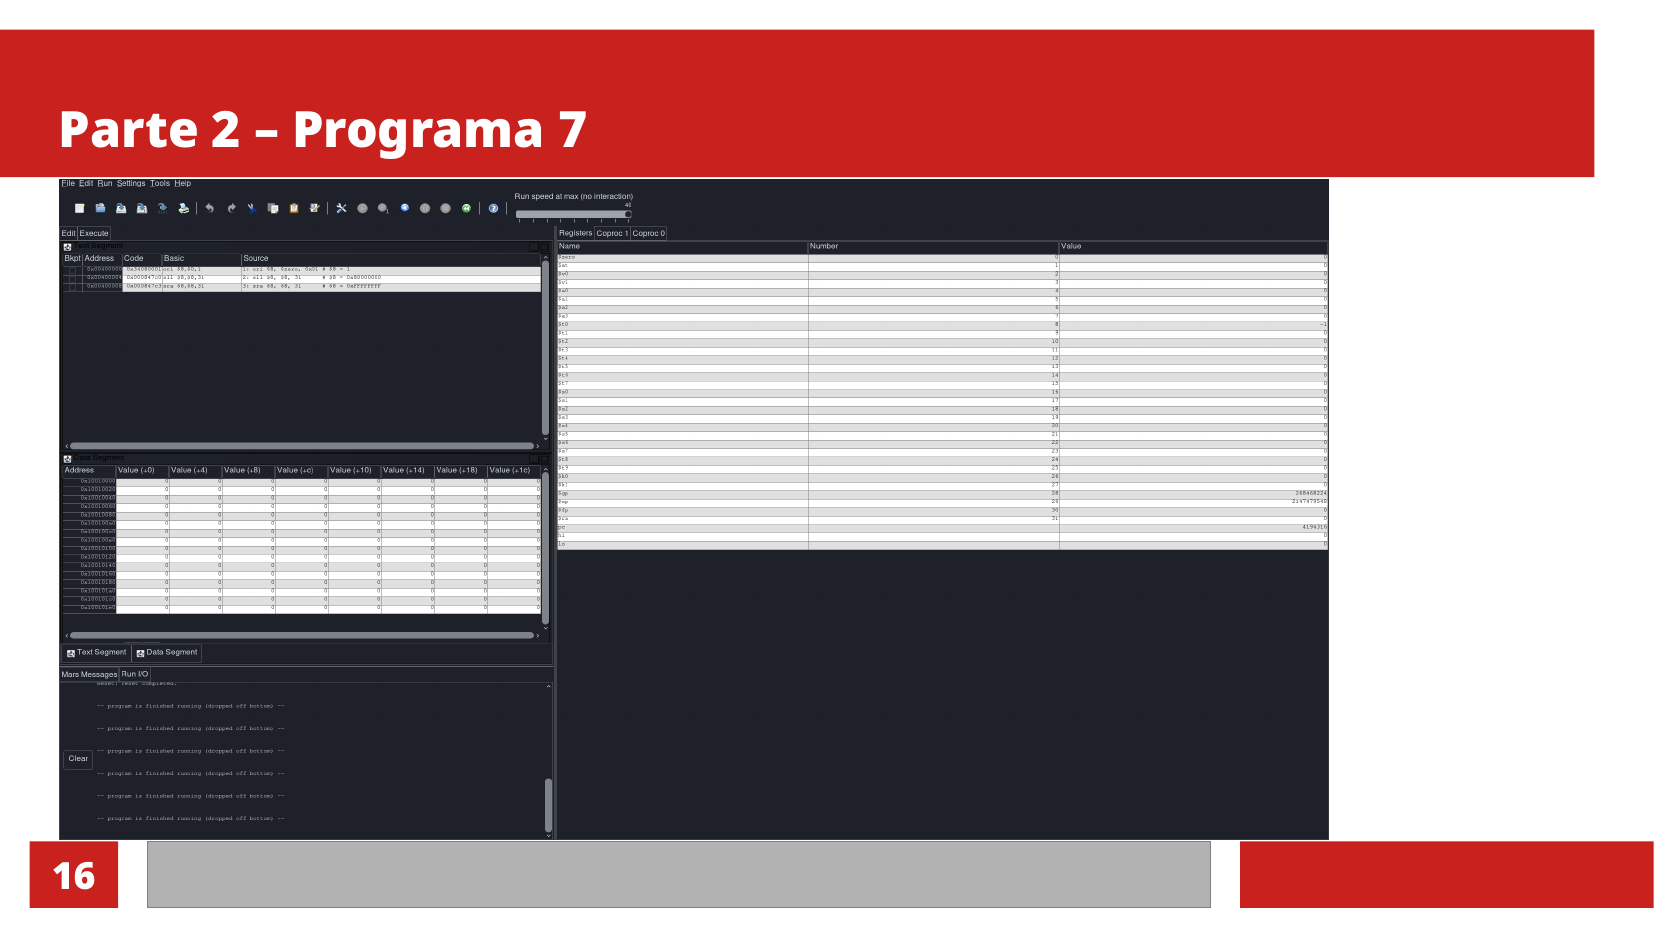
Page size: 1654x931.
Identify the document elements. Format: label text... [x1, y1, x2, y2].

title Parte 2 – Programa 7 [59, 44, 1595, 163]
picture [59, 179, 1329, 840]
